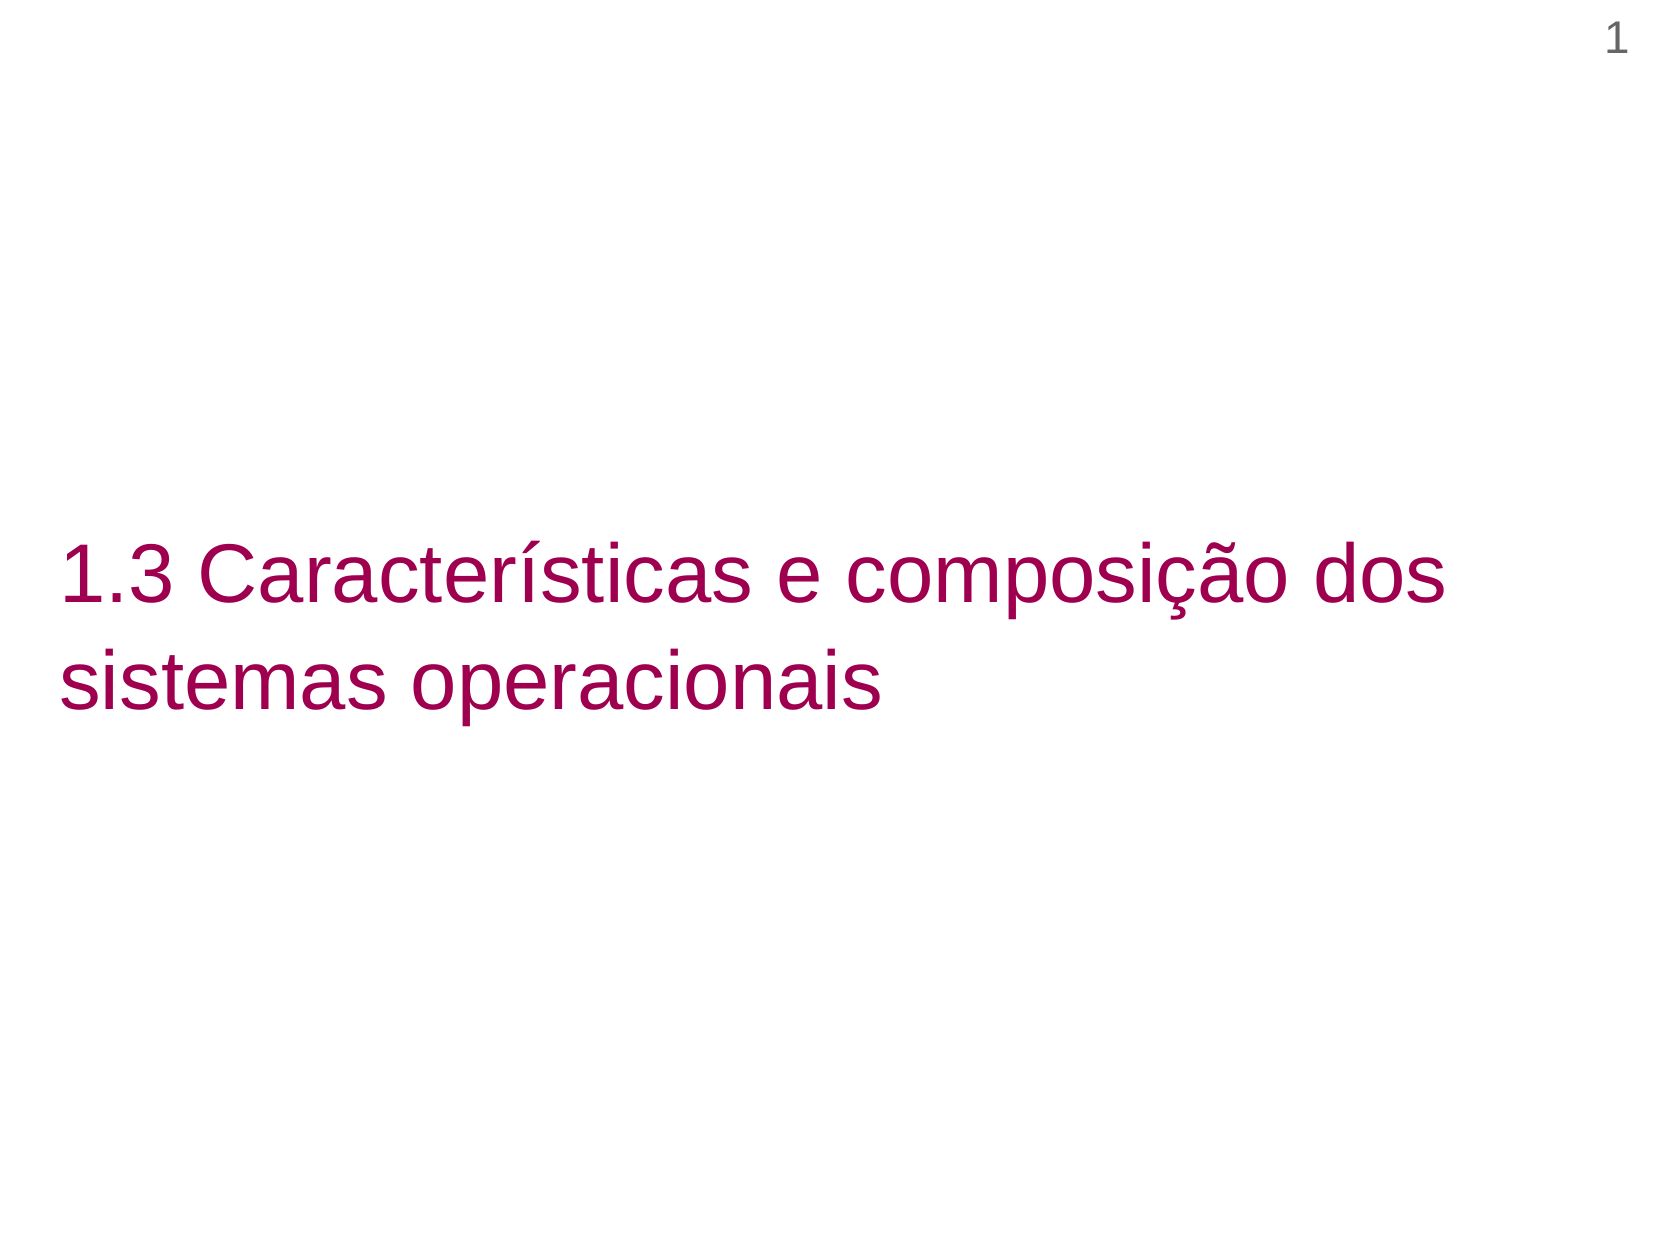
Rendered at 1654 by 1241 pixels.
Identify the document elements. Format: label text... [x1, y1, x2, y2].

title 1.3 Características e composição dos sistemas operacionais [59, 29, 1595, 1211]
